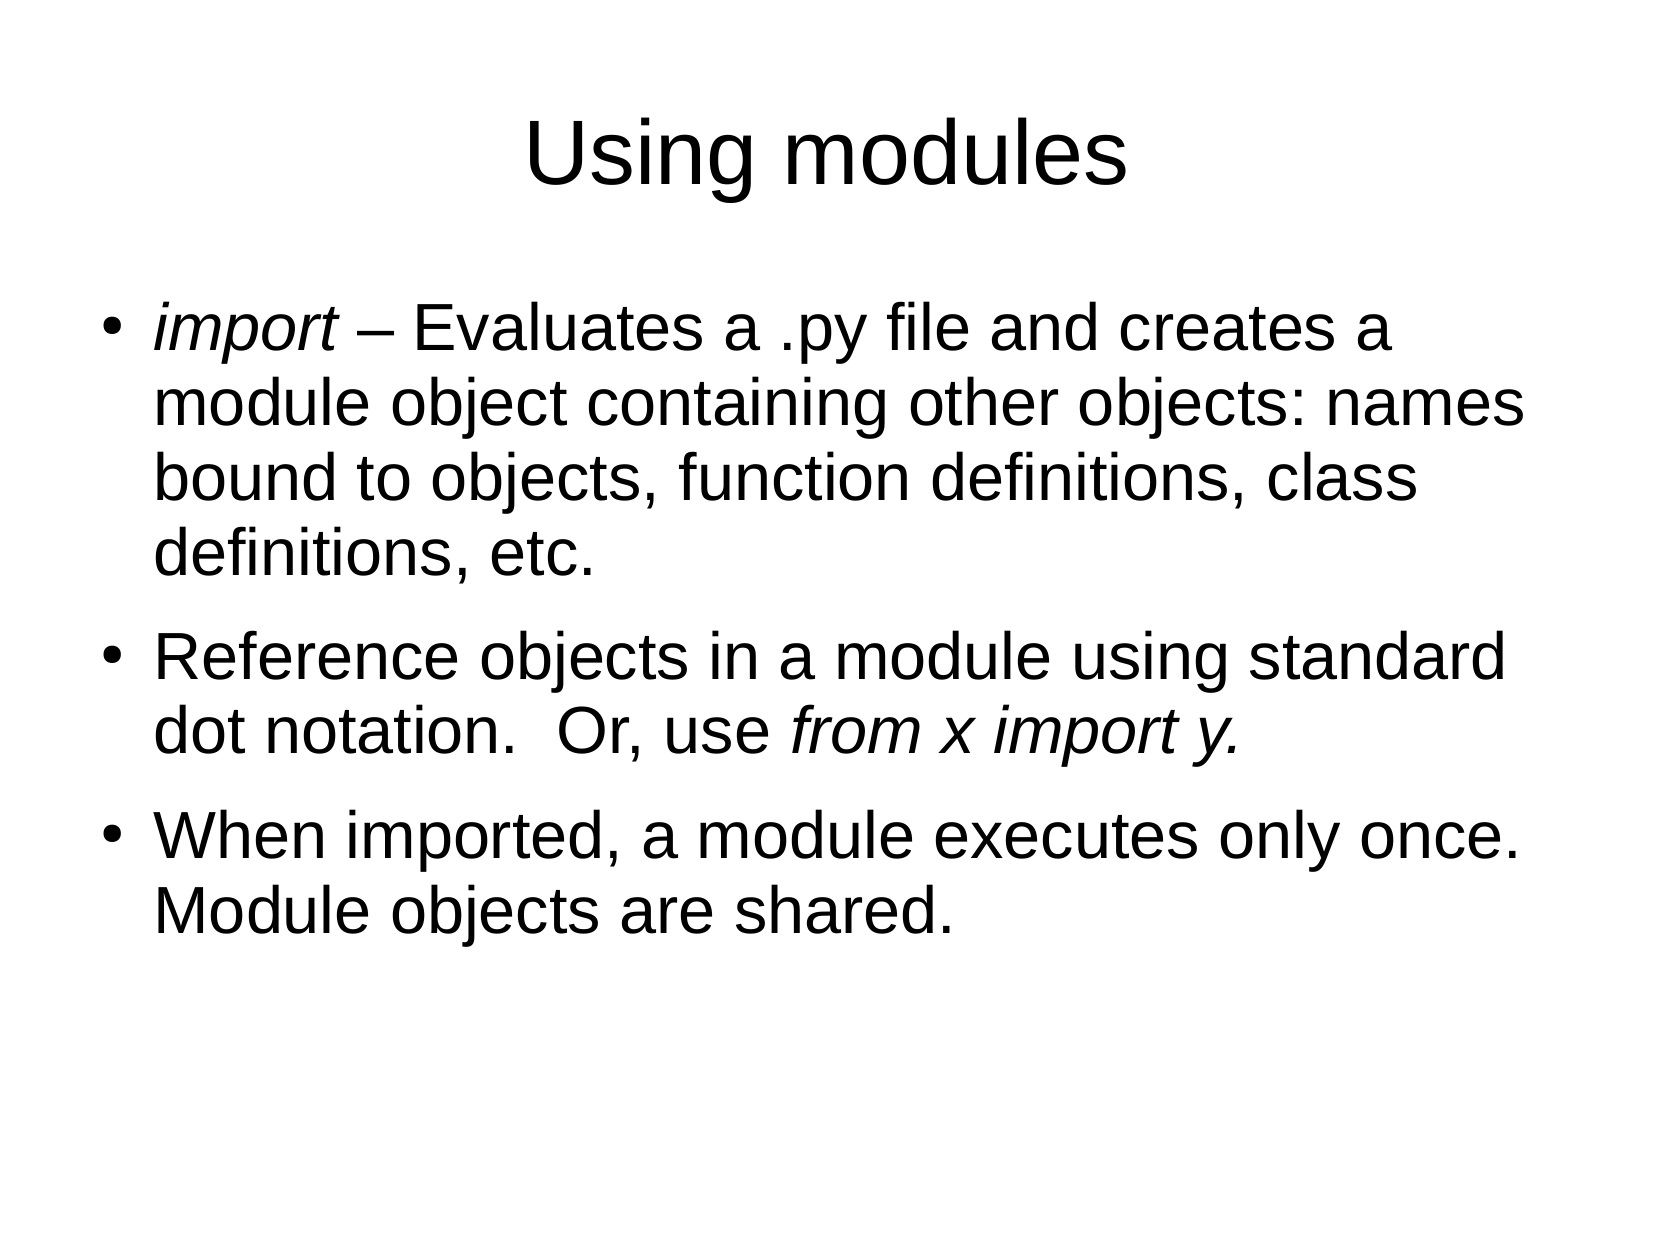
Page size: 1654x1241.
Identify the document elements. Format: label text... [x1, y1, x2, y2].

list import – Evaluates a .py file and creates a module object containing other objects: names bound to objects, function definitions, class definitions, etc. Reference objects in a module using standard dot notation. Or, use from x import y. When imported, a module executes only once. Module objects are shared. [82, 290, 1571, 1109]
title Using modules [82, 49, 1571, 257]
